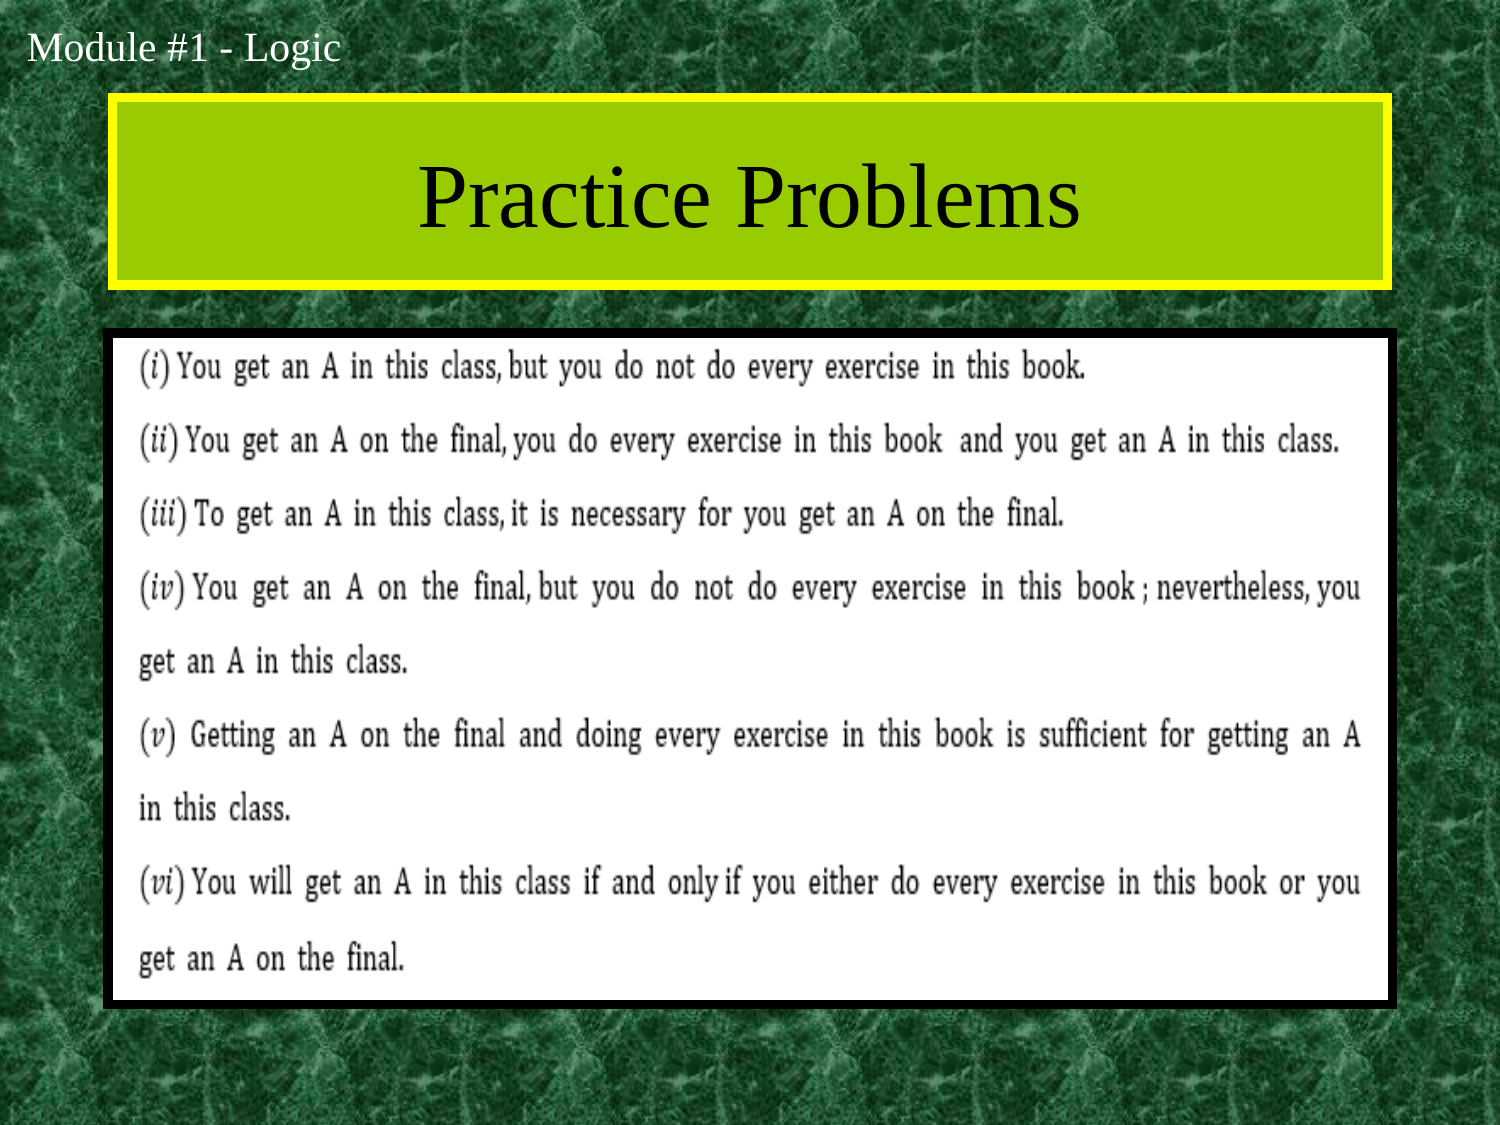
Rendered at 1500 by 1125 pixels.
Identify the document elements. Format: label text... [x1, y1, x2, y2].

title Practice Problems [112, 97, 1388, 285]
picture [0, 0, 1500, 1125]
